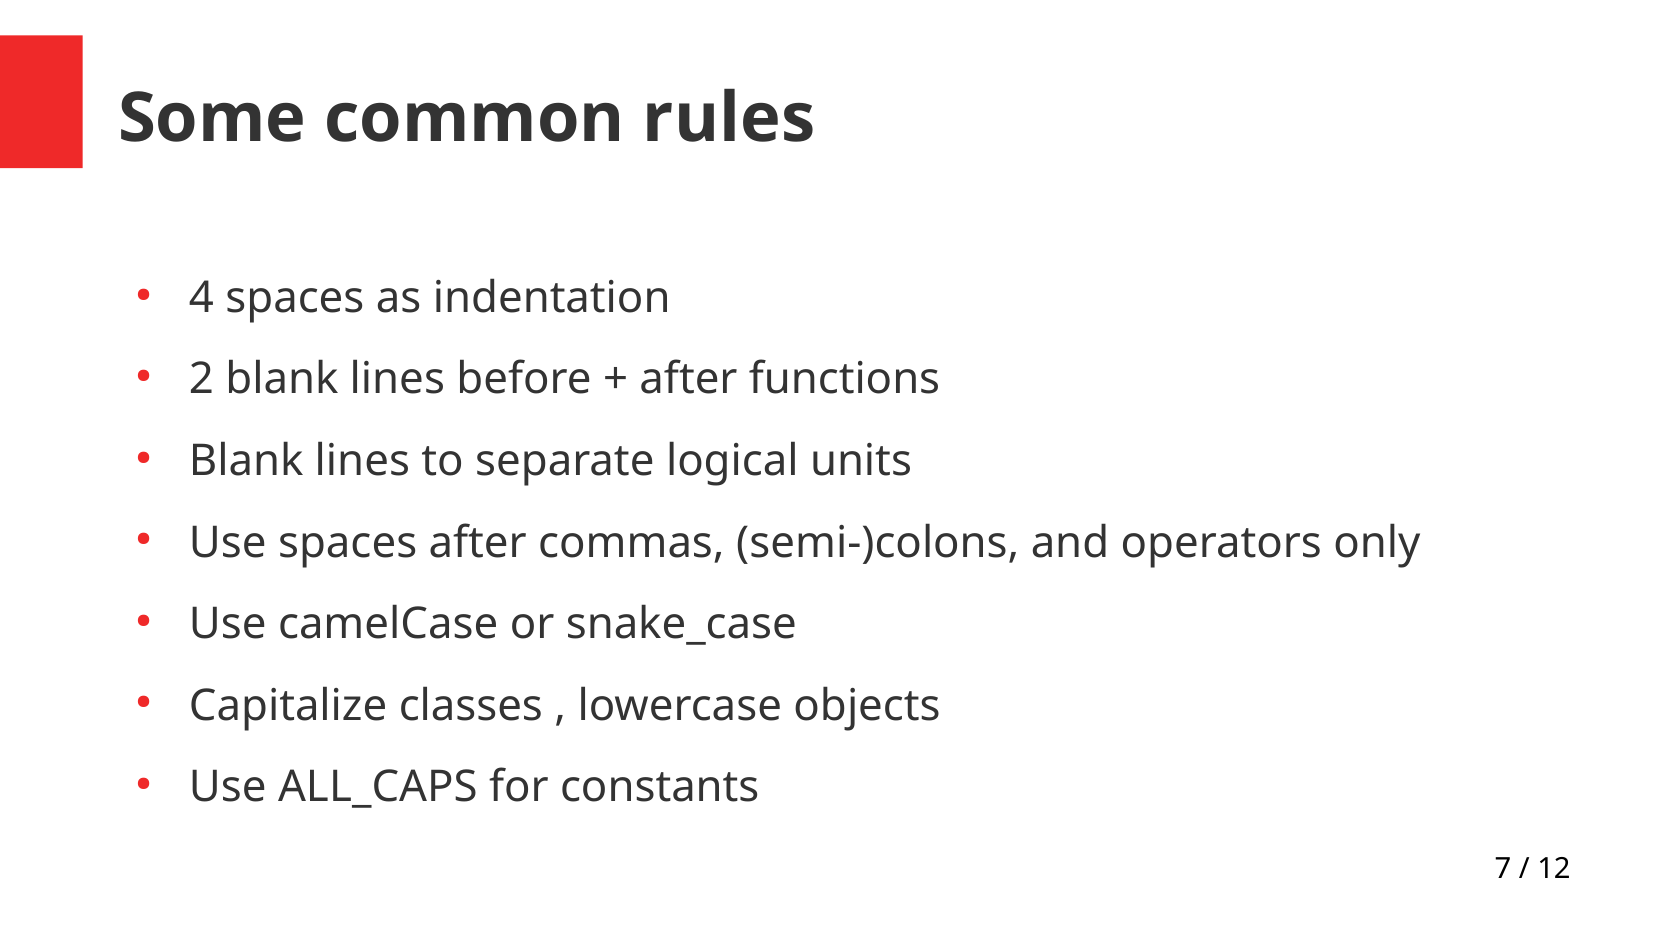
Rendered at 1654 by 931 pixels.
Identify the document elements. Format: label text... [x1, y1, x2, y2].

title Some common rules [118, 36, 1571, 193]
list 4 spaces as indentation 2 blank lines before + after functions Blank lines to separate logical units Use spaces after commas, (semi-)colons, and operators only Use camelCase or snake_case Capitalize classes , lowercase objects Use ALL_CAPS for constants [118, 265, 1536, 806]
